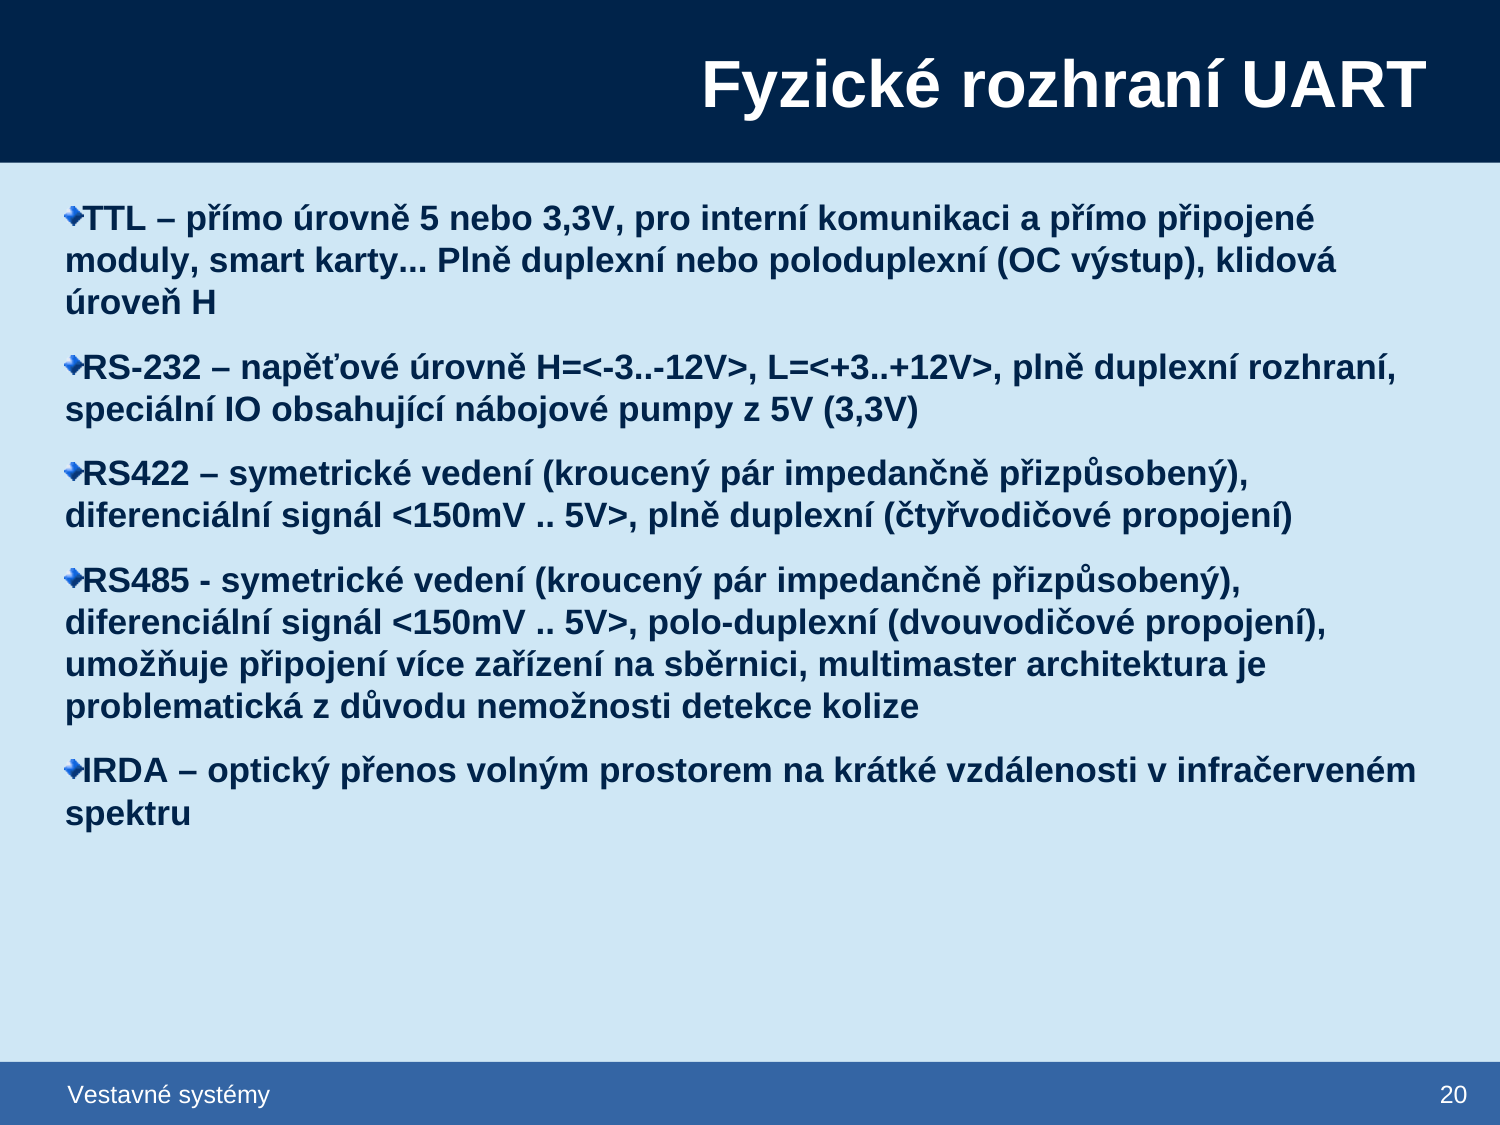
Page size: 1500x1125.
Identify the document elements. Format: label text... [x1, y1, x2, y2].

title Fyzické rozhraní UART [47, 0, 1443, 164]
list TTL – přímo úrovně 5 nebo 3,3V, pro interní komunikaci a přímo připojené moduly, smart karty... Plně duplexní nebo poloduplexní (OC výstup), klidová úroveň H RS-232 – napěťové úrovně H=<-3..-12V>, L=<+3..+12V>, plně duplexní rozhraní, speciální IO obsahující nábojové pumpy z 5V (3,3V) RS422 – symetrické vedení (kroucený pár impedančně přizpůsobený), diferenciální signál <150mV .. 5V>, plně duplexní (čtyřvodičové propojení) RS485 - symetrické vedení (kroucený pár impedančně přizpůsobený), diferenciální signál <150mV .. 5V>, polo-duplexní (dvouvodičové propojení), umožňuje připojení více zařízení na sběrnici, multimaster architektura je problematická z důvodu nemožnosti detekce kolize IRDA – optický přenos volným prostorem na krátké vzdálenosti v infračerveném spektru [50, 187, 1450, 841]
